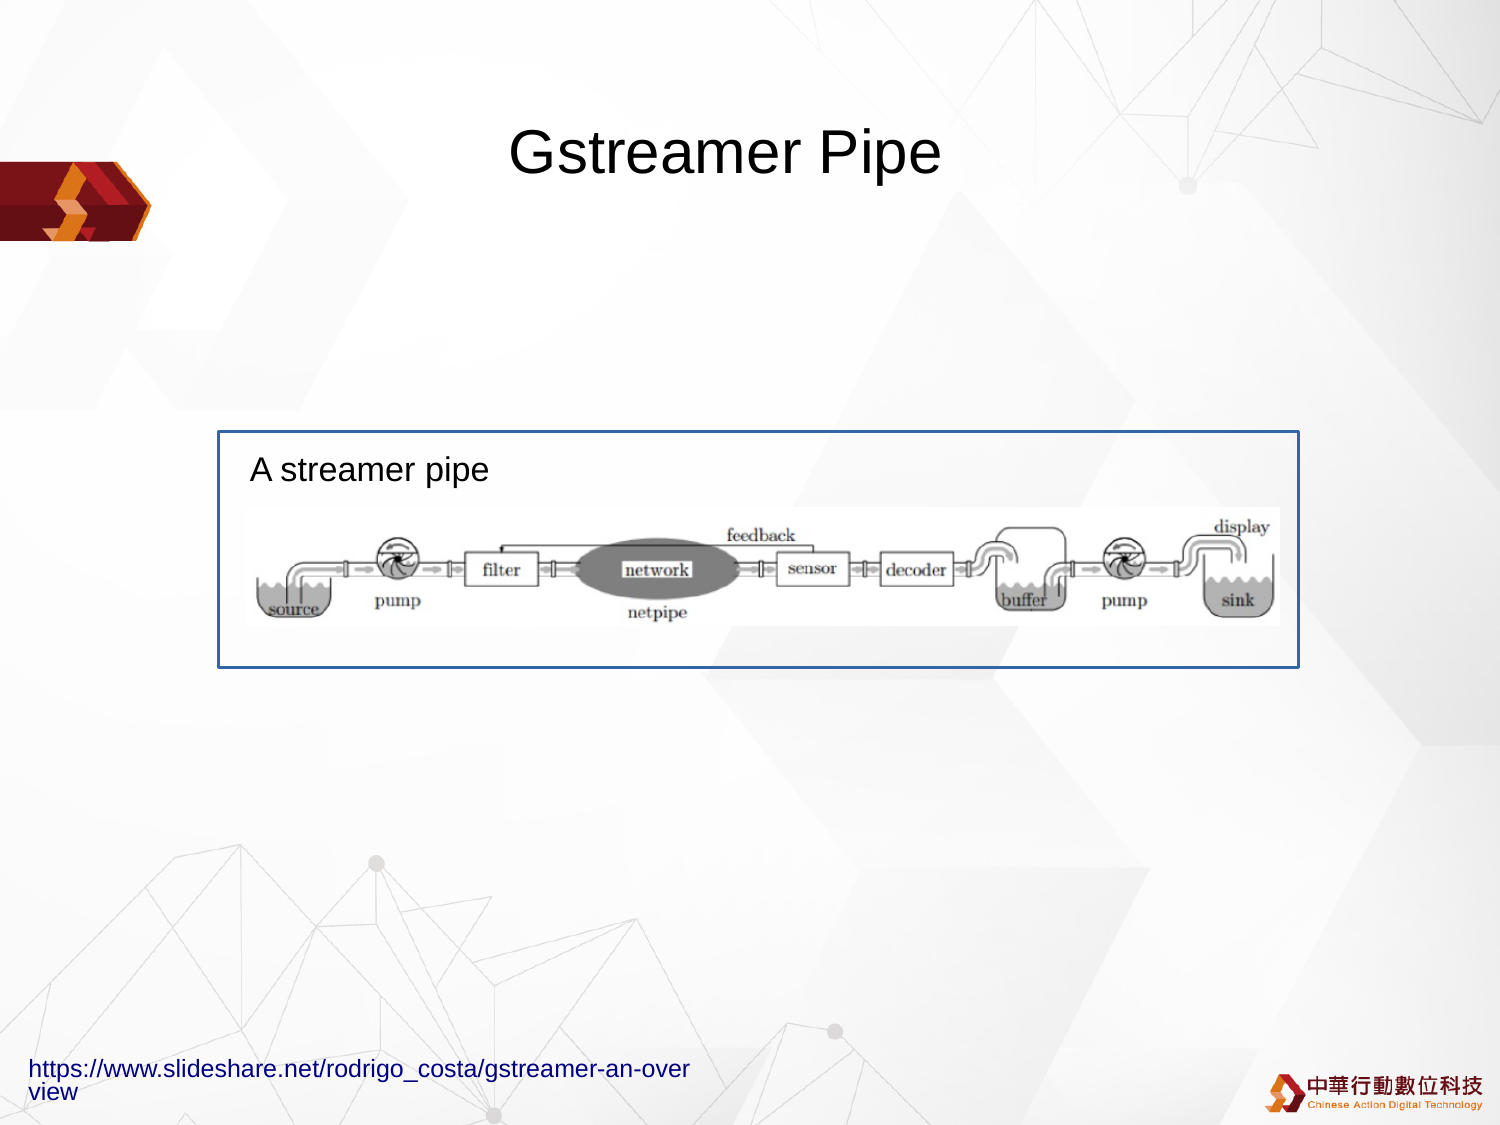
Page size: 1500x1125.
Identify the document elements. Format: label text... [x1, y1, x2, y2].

text_box https://www.slideshare.net/rodrigo_costa/gstreamer-an-overview [13, 1047, 708, 1091]
title Gstreamer Pipe [190, 97, 1262, 206]
picture [0, 0, 1500, 1125]
text_box A streamer pipe [235, 442, 623, 496]
